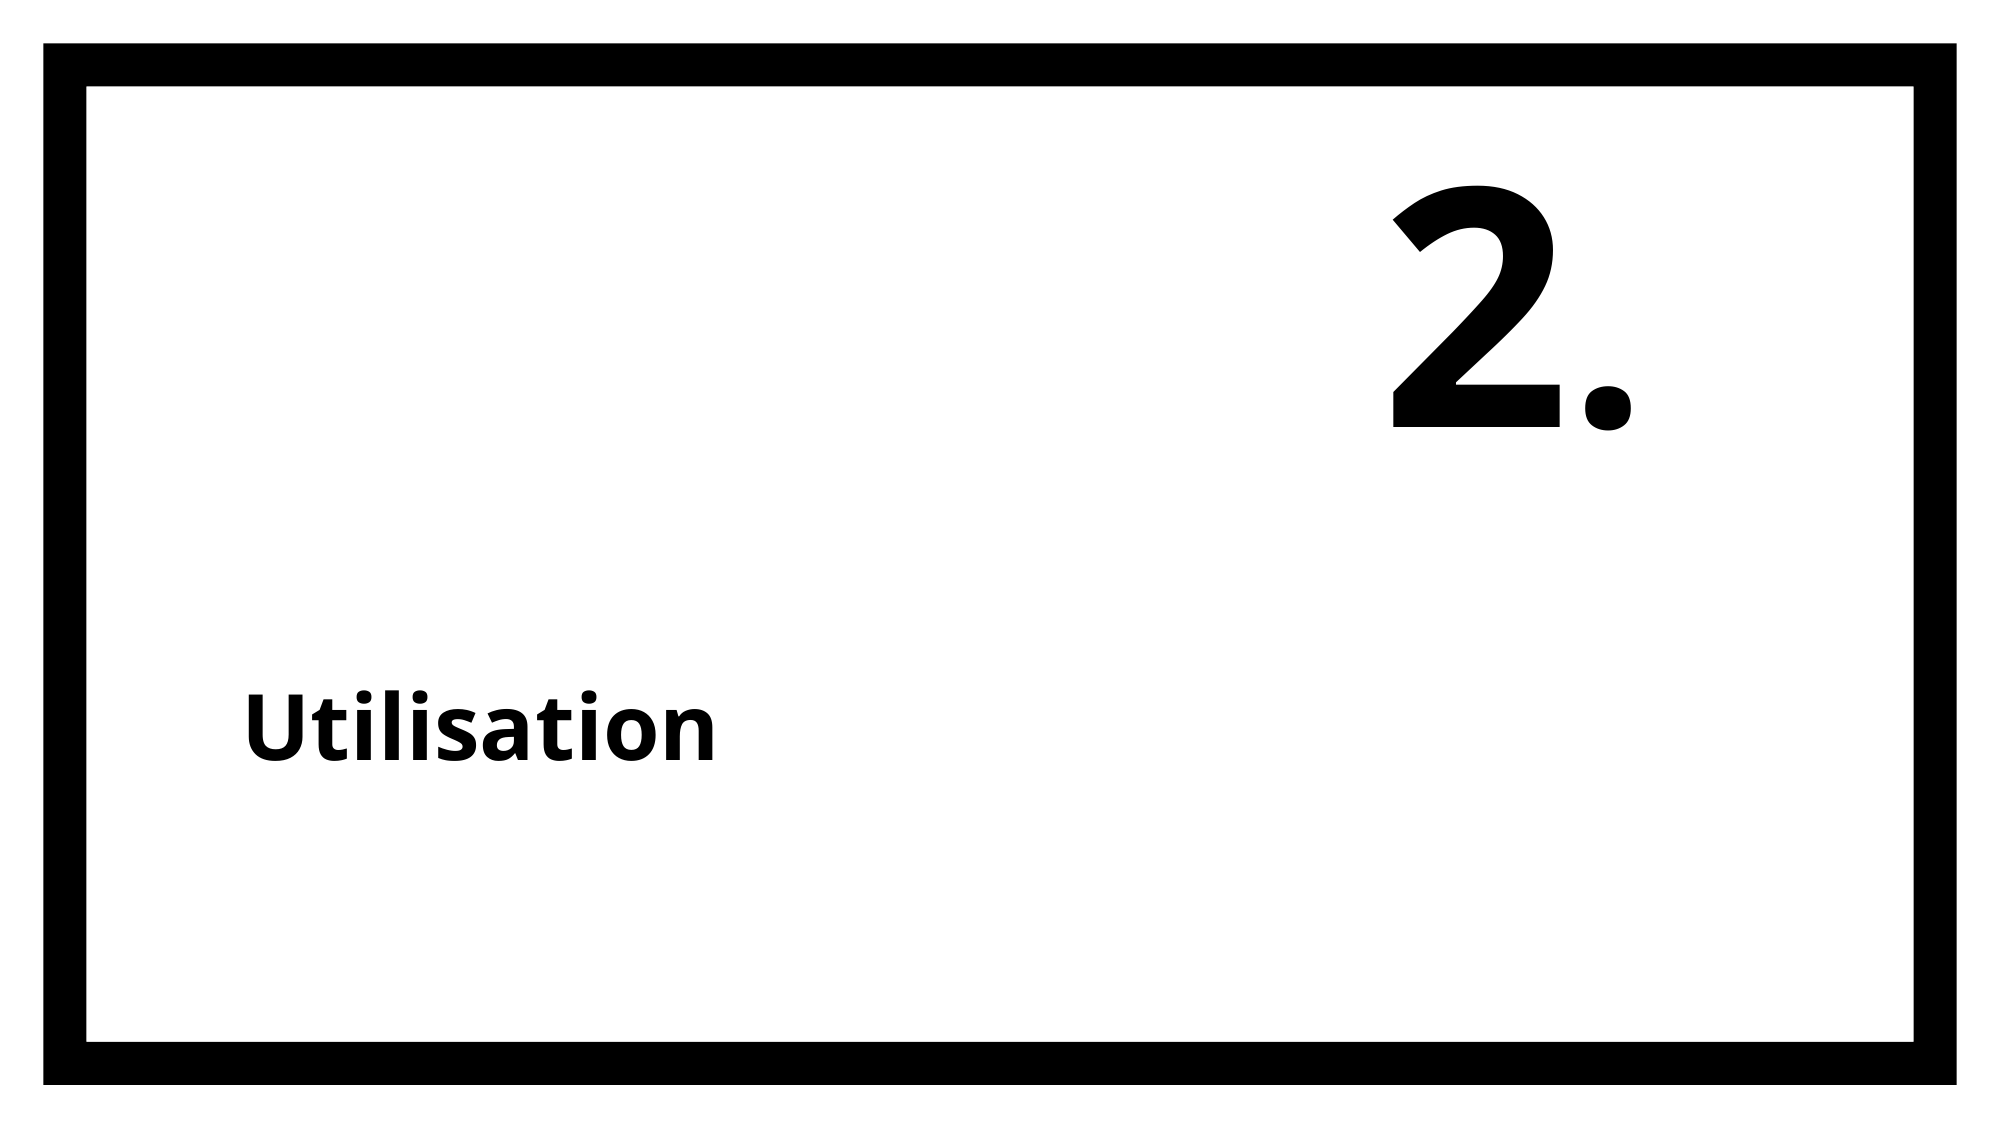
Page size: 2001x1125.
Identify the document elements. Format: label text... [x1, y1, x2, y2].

text_box 2. [1360, 73, 1849, 497]
text_box Utilisation [221, 546, 1305, 801]
